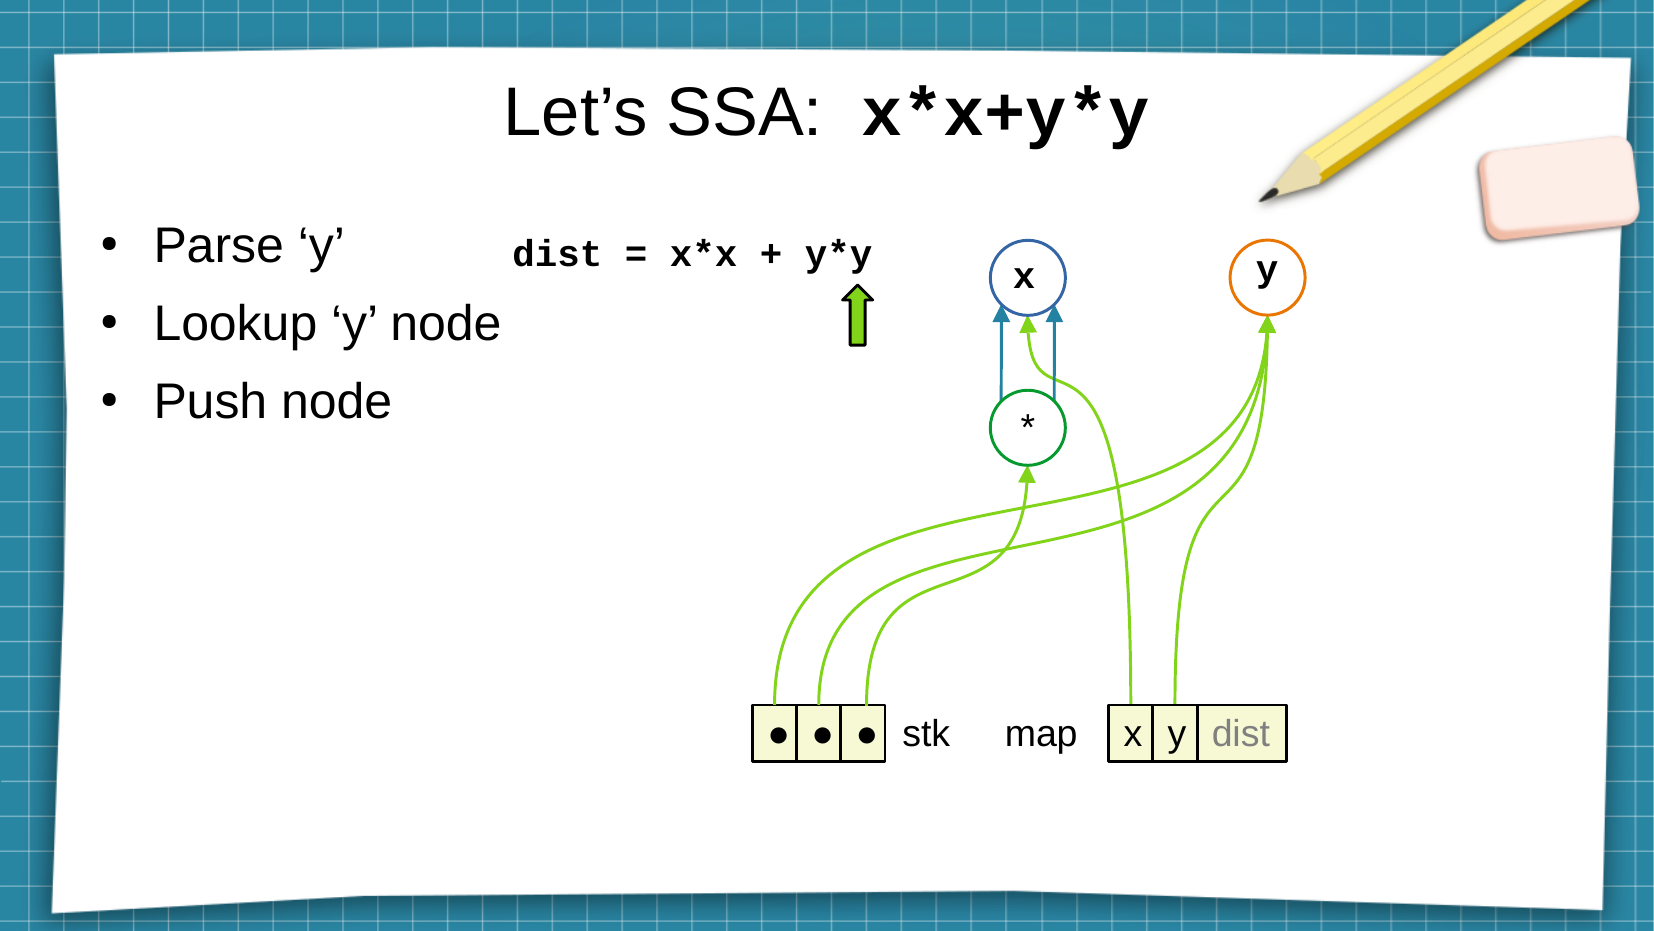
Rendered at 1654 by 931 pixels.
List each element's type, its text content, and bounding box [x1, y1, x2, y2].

text_box x [998, 249, 1051, 308]
text_box stk [887, 705, 976, 762]
text_box * [990, 390, 1066, 466]
text_box y [1241, 242, 1294, 301]
text_box x [1111, 705, 1151, 762]
text_box ● [798, 705, 841, 762]
text_box ● [752, 705, 797, 762]
text_box dist [1197, 705, 1287, 762]
picture [0, 0, 1654, 931]
text_box y [1152, 705, 1196, 762]
text_box ● [842, 705, 886, 762]
list Parse ‘y’ Lookup ‘y’ node Push node [82, 217, 571, 841]
text_box [842, 285, 873, 346]
title Let’s SSA: x*x+y*y [82, 37, 1571, 193]
text_box map [990, 705, 1111, 804]
text_box dist = x*x + y*y [482, 228, 903, 286]
